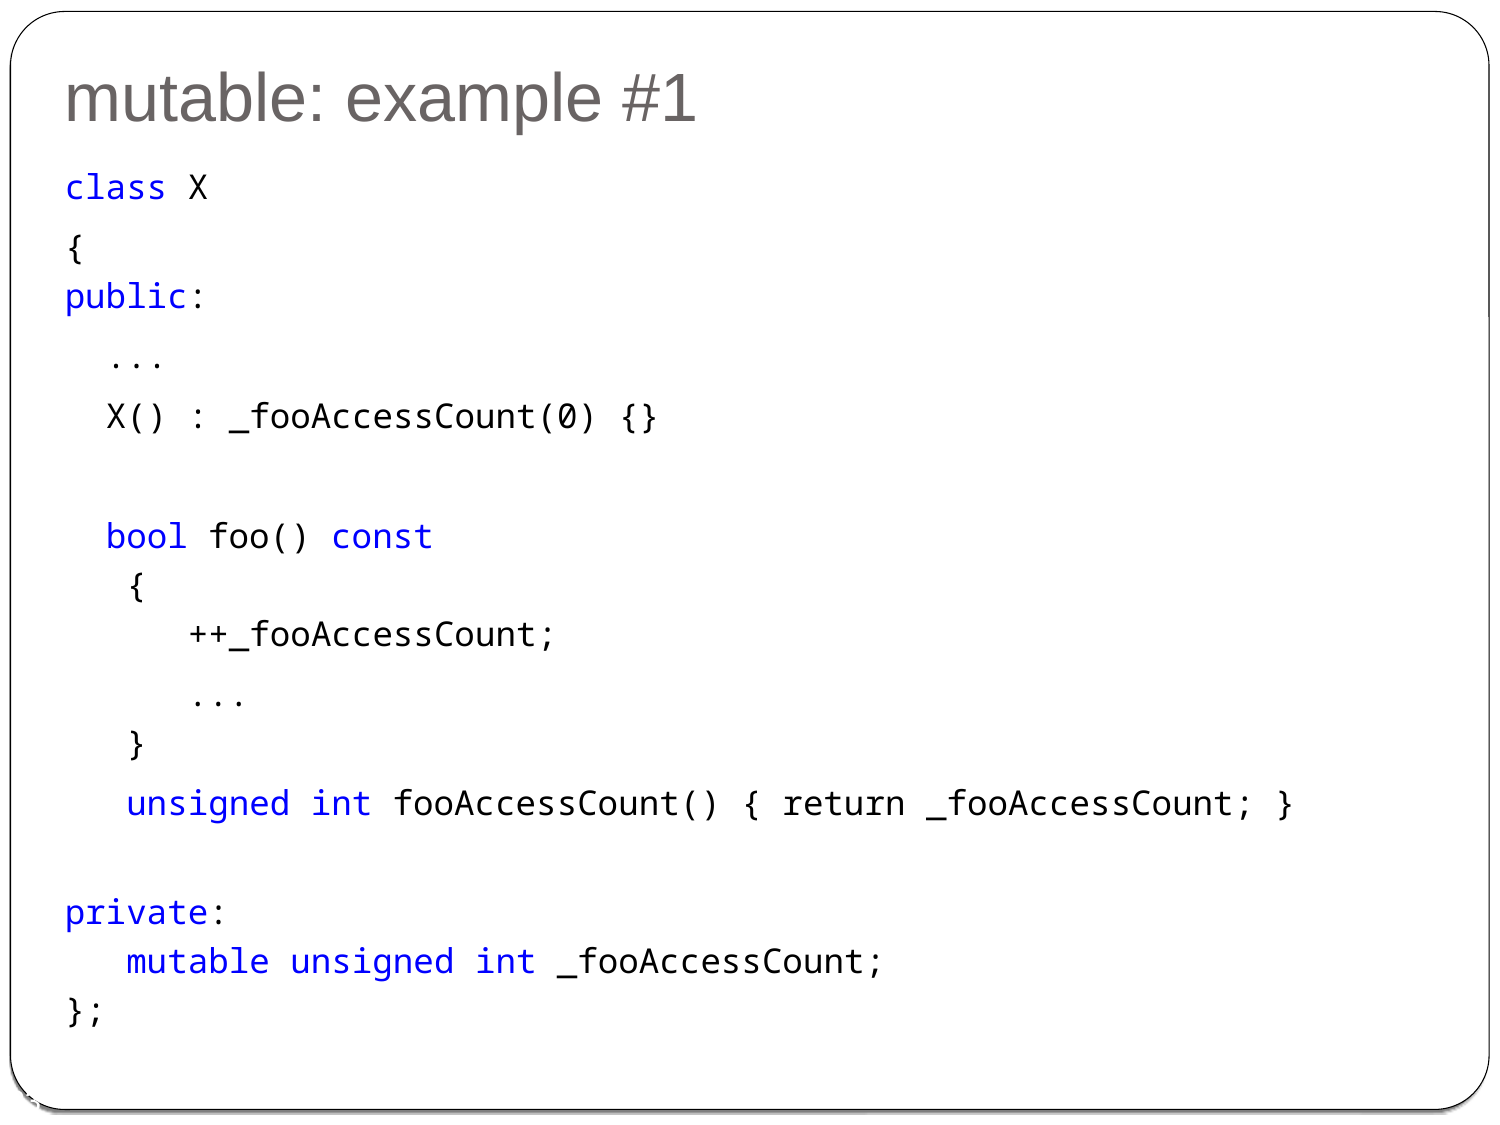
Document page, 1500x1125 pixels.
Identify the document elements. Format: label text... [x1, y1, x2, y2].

slide_number <number> [0, 1074, 50, 1125]
title mutable: example #1 [50, 45, 1450, 149]
list class X { public: ... X() : _fooAccessCount(0) {} bool foo() const { ++_fooAccessCount; ... } unsigned int fooAccessCount() { return _fooAccessCount; } private: mutable unsigned int _fooAccessCount; }; [50, 149, 1450, 1088]
